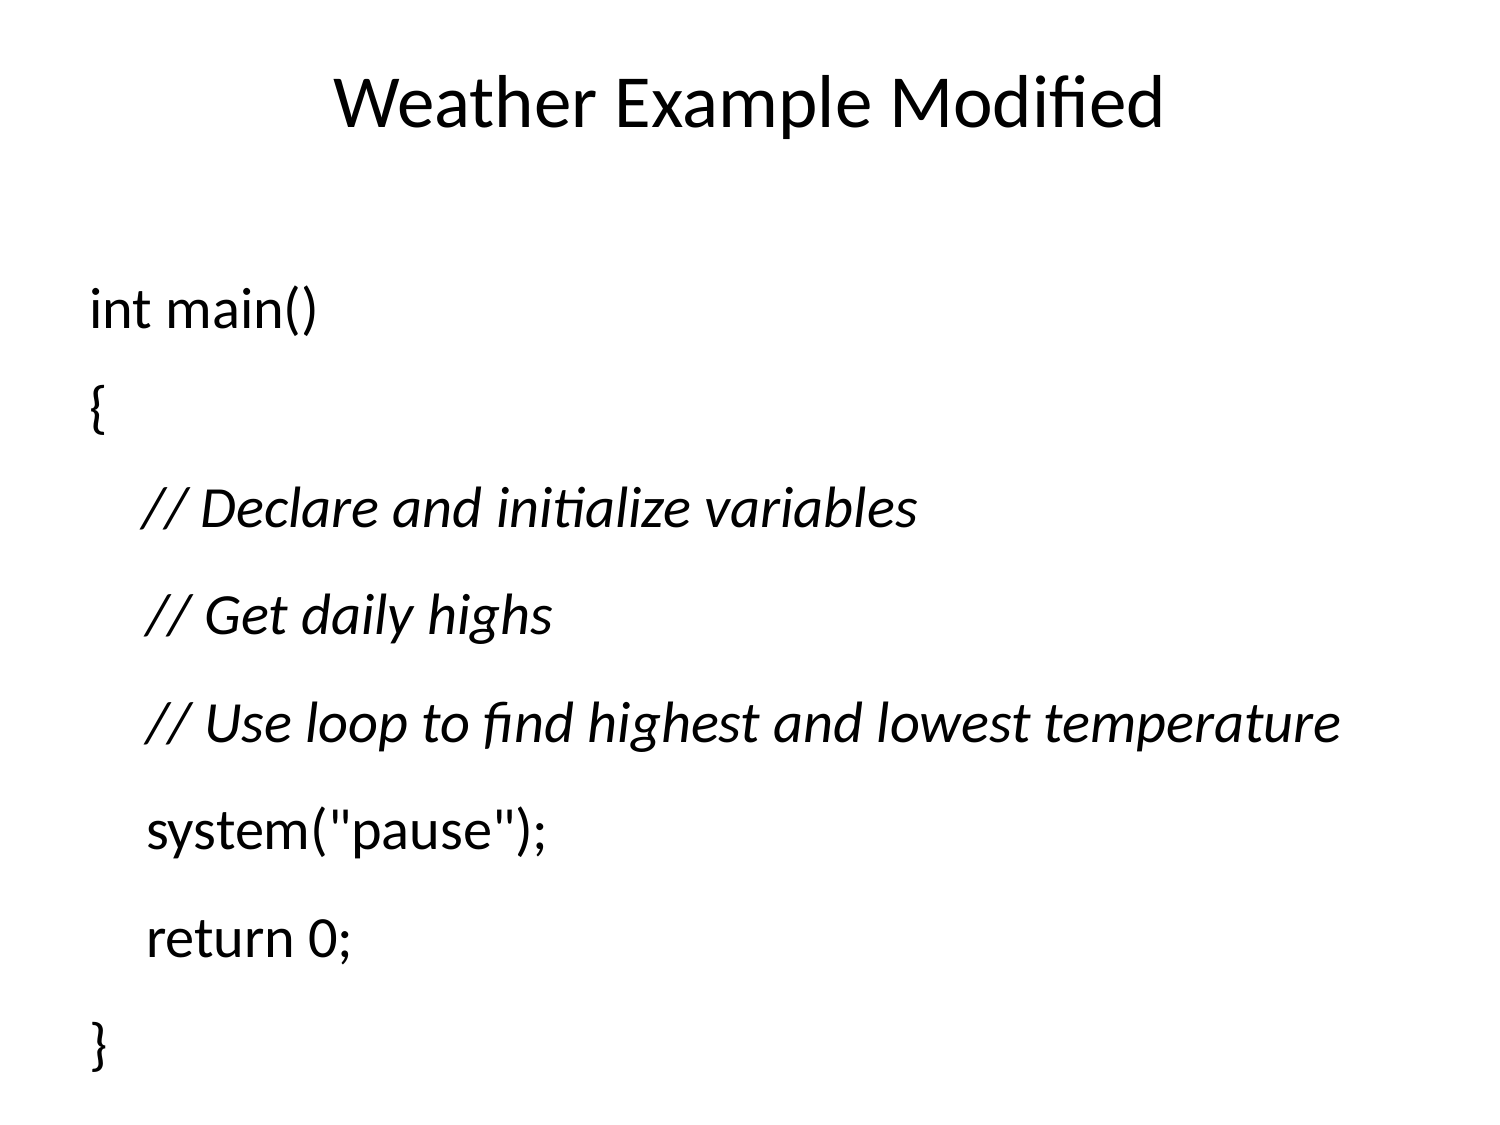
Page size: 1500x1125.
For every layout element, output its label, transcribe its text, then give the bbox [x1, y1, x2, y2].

list int main() { // Declare and initialize variables // Get daily highs // Use loop to find highest and lowest temperature system("pause"); return 0; } [75, 262, 1425, 1005]
title Weather Example Modified [75, 45, 1425, 233]
